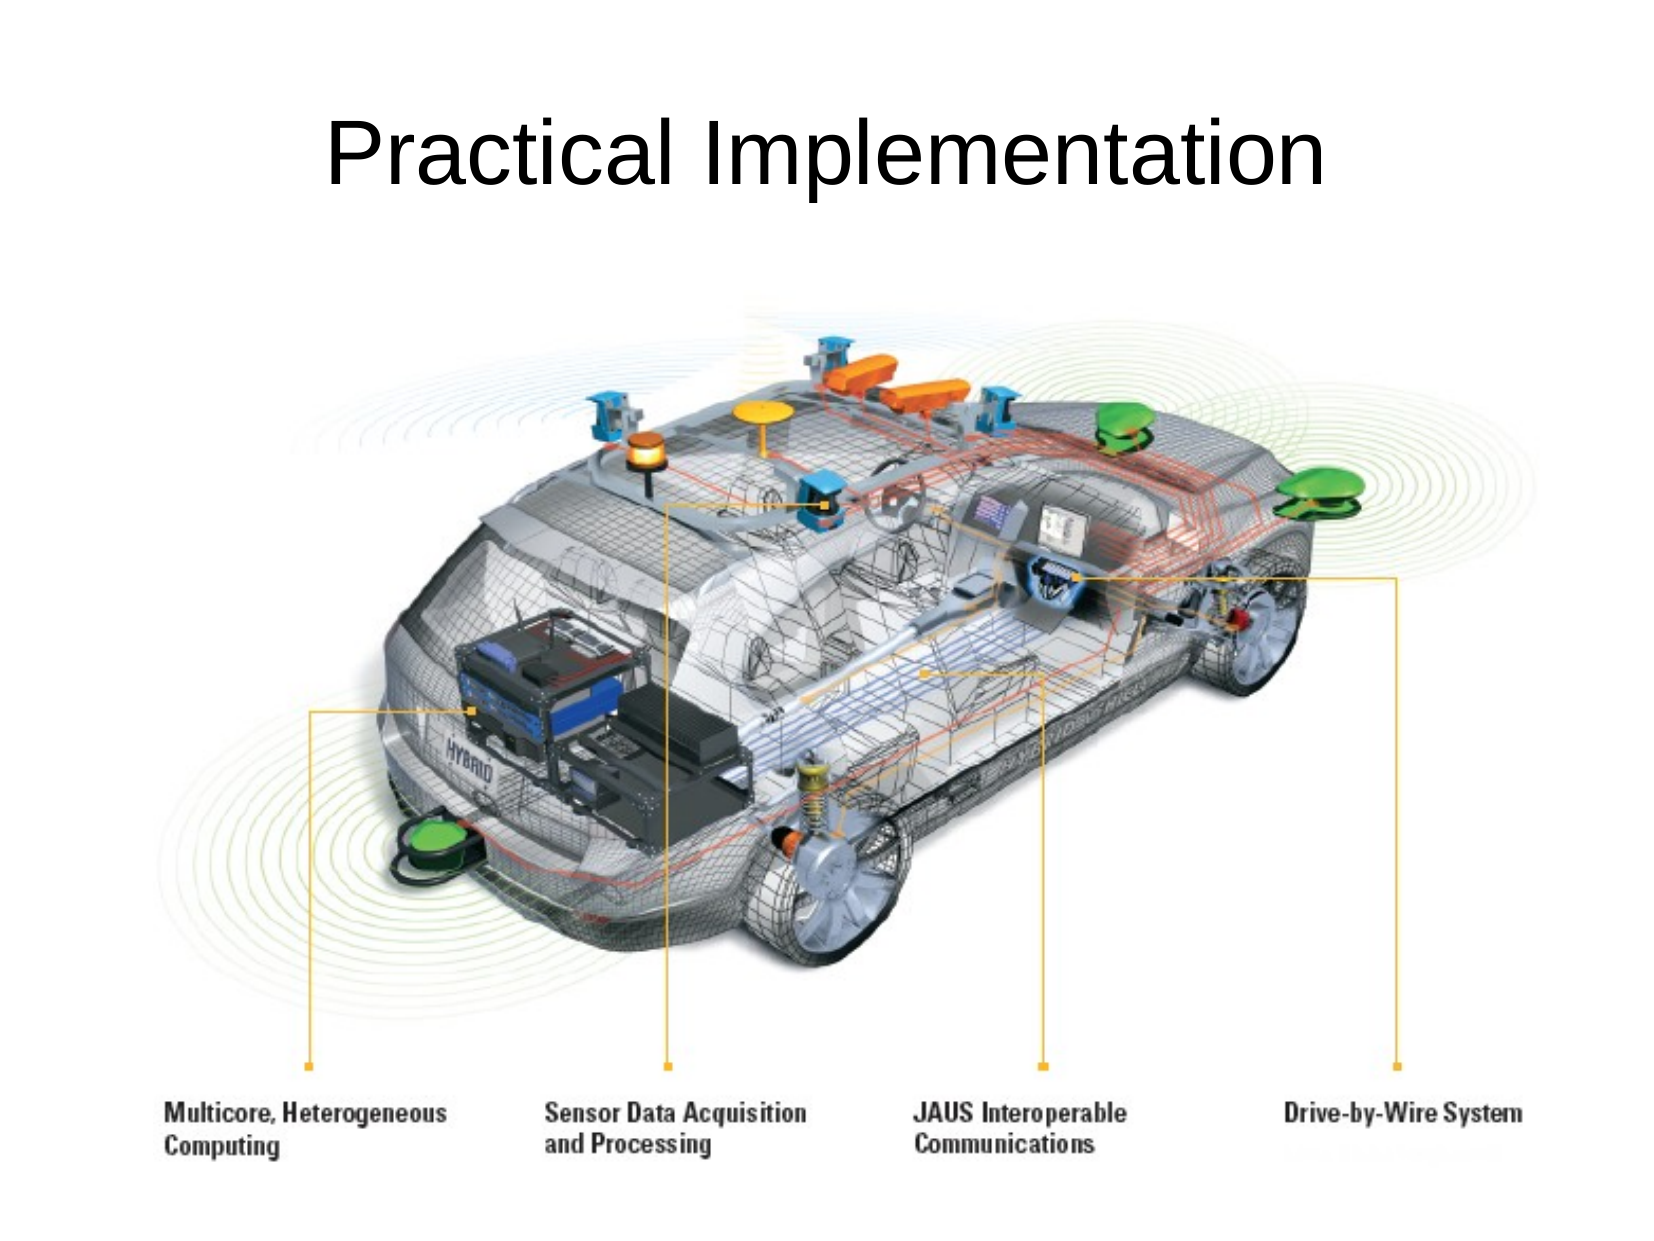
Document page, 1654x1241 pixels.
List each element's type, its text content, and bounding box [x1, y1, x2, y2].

title Practical Implementation [82, 49, 1571, 257]
picture [153, 290, 1548, 1170]
